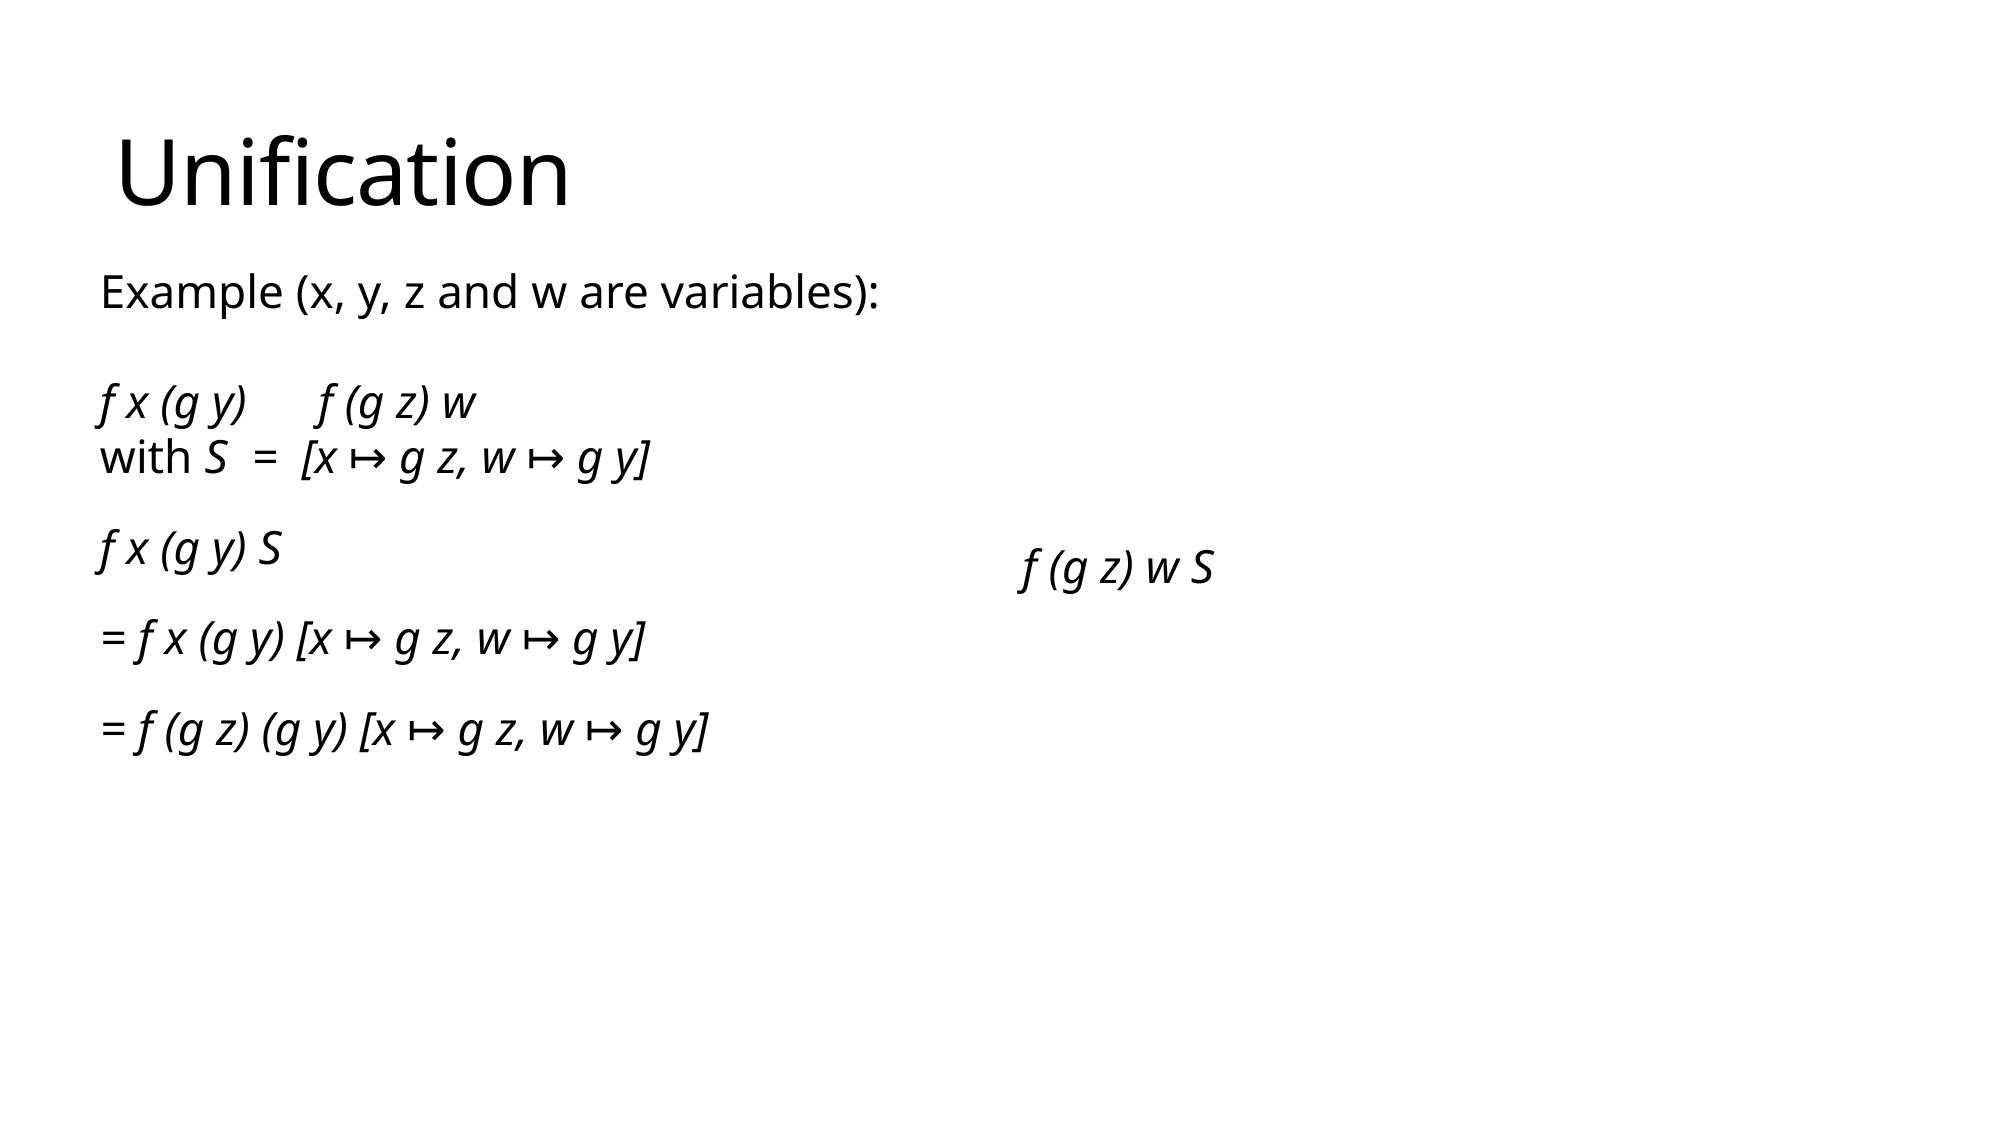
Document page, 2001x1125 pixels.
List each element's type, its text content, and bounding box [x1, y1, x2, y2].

title Unification [99, 44, 1900, 233]
list f (g z) w S [1022, 263, 1901, 961]
list Example (x, y, z and w are variables): f x (g y) f (g z) w with S = [x ↦ g z, w ↦ g y] f x (g y) S = f x (g y) [x ↦ g z, w ↦ g y] = f (g z) (g y) [x ↦ g z, w ↦ g y] [99, 263, 979, 1021]
